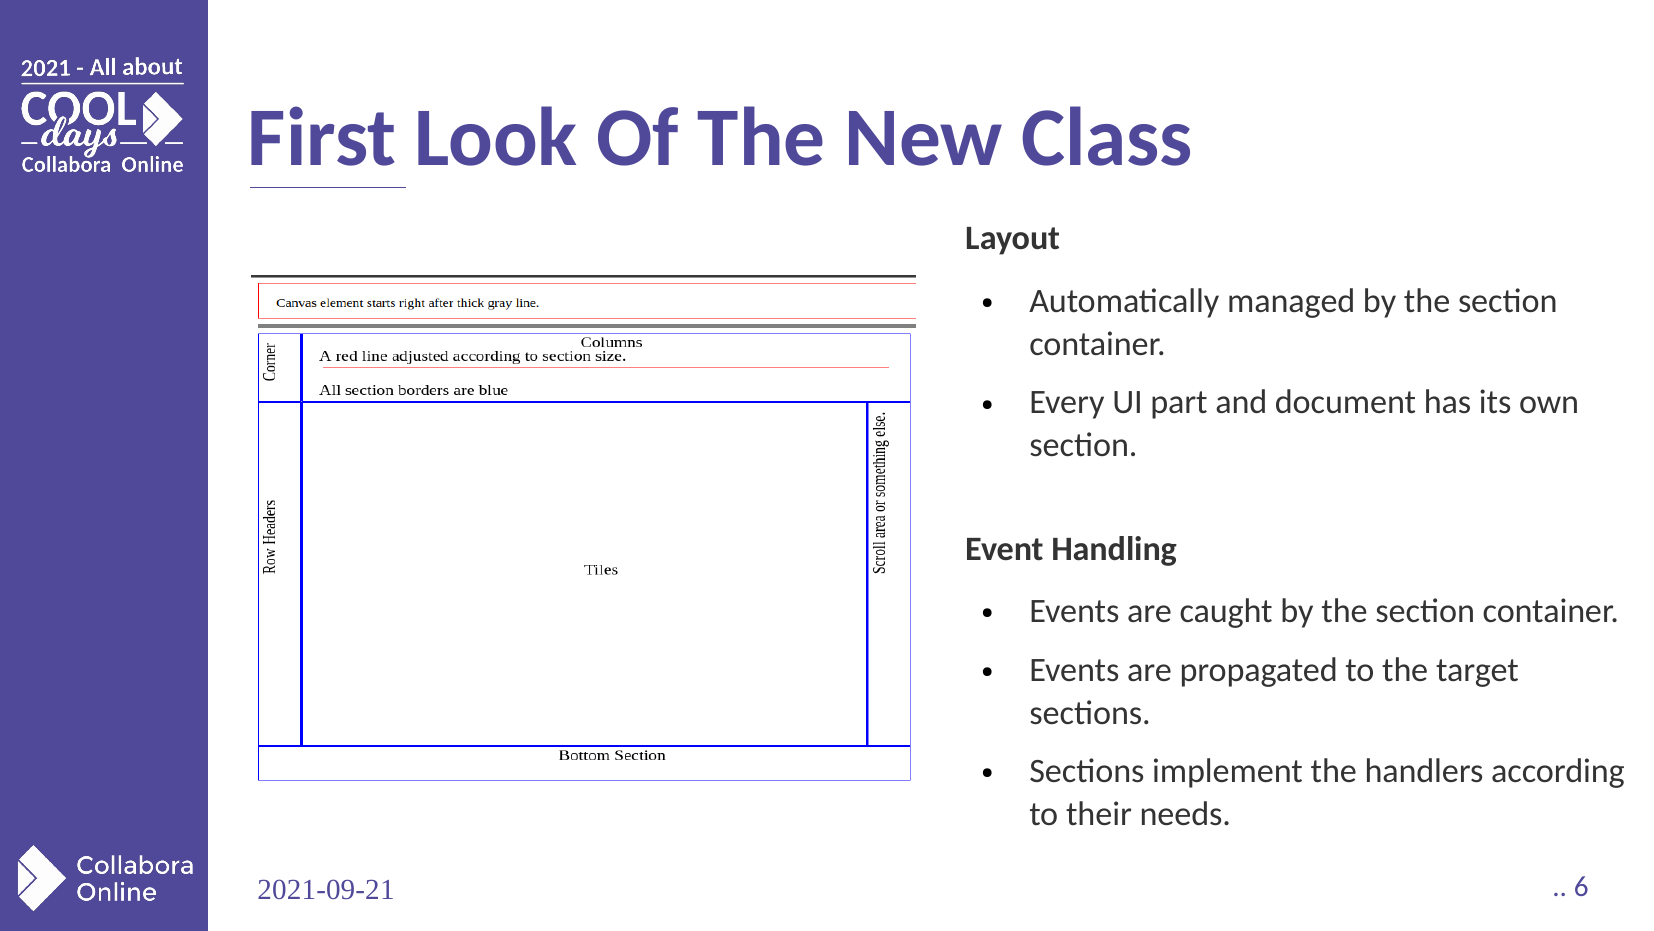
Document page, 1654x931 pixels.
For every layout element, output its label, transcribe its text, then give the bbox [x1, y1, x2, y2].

list Layout Automatically managed by the section container. Every UI part and document has its own section. Event Handling Events are caught by the section container. Events are propagated to the target sections. Sections implement the handlers according to their needs. [965, 215, 1634, 837]
title First Look Of The New Class [247, 54, 1581, 186]
picture [13, 840, 197, 916]
picture [21, 57, 184, 172]
picture [251, 275, 916, 785]
